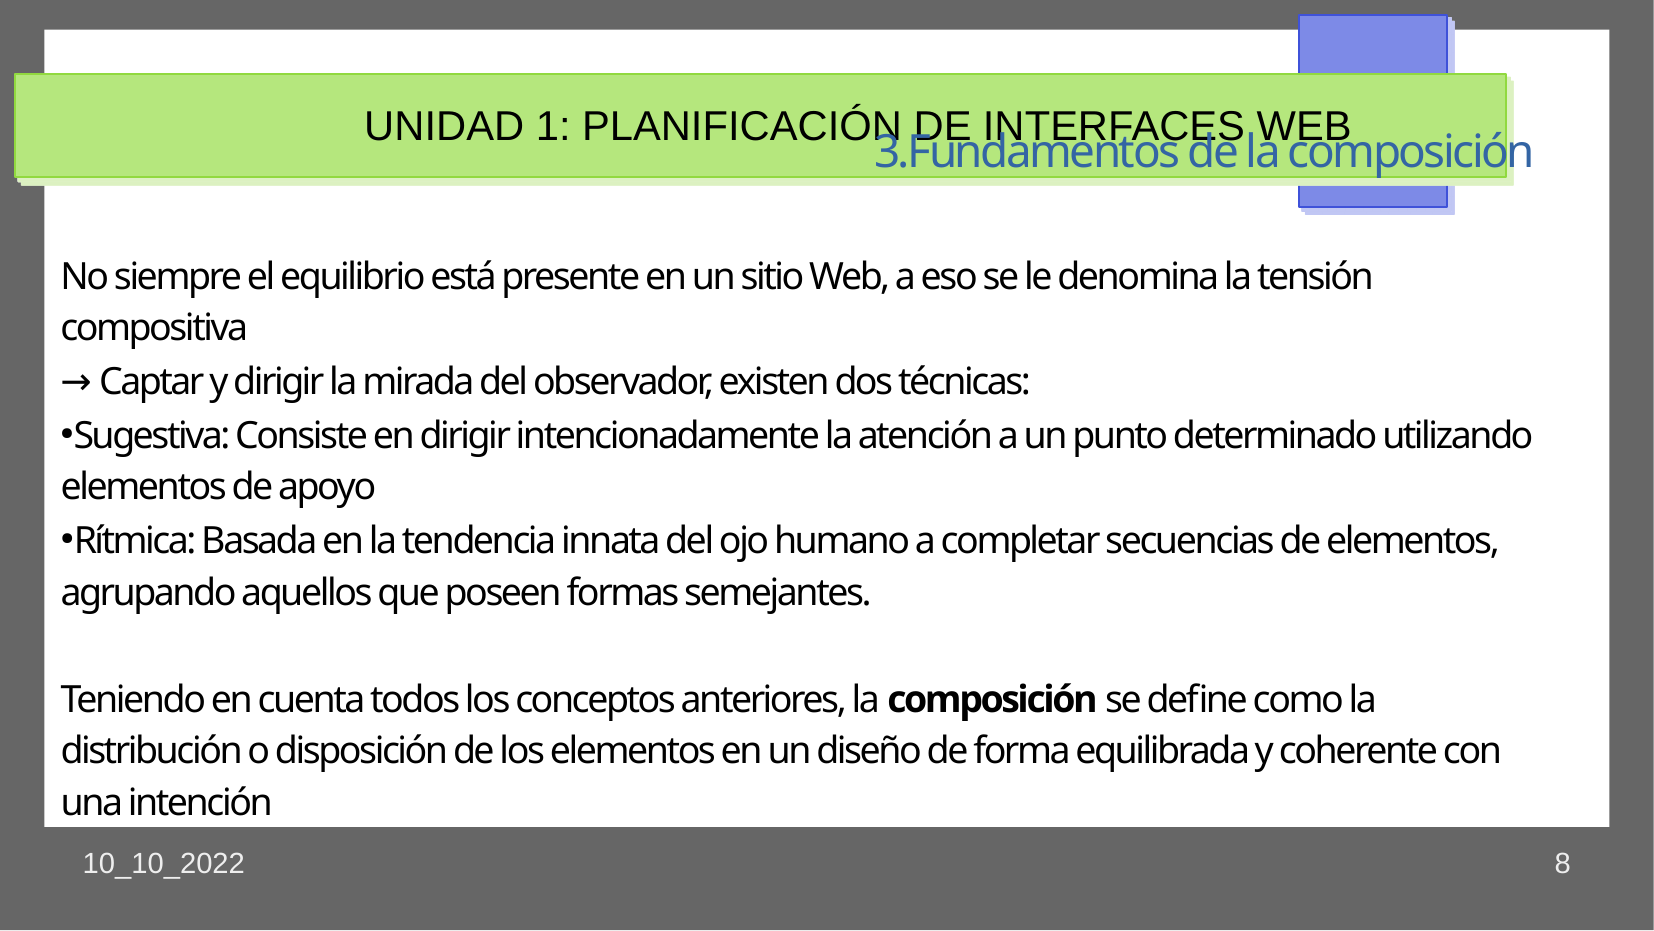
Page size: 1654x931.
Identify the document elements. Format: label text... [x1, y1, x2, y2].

subtitle 3.Fundamentos de la composición No siempre el equilibrio está presente en un sitio Web, a eso se le denomina la tensión compositiva → Captar y dirigir la mirada del observador, existen dos técnicas: Sugestiva: Consiste en dirigir intencionadamente la atención a un punto determinado utilizando elementos de apoyo Rítmica: Basada en la tendencia innata del ojo humano a completar secuencias de elementos, agrupando aquellos que poseen formas semejantes. Teniendo en cuenta todos los conceptos anteriores, la composición se define como la distribución o disposición de los elementos en un diseño de forma equilibrada y coherente con una intención [60, 176, 1536, 768]
title UNIDAD 1: PLANIFICACIÓN DE INTERFACES WEB [29, 73, 1447, 178]
